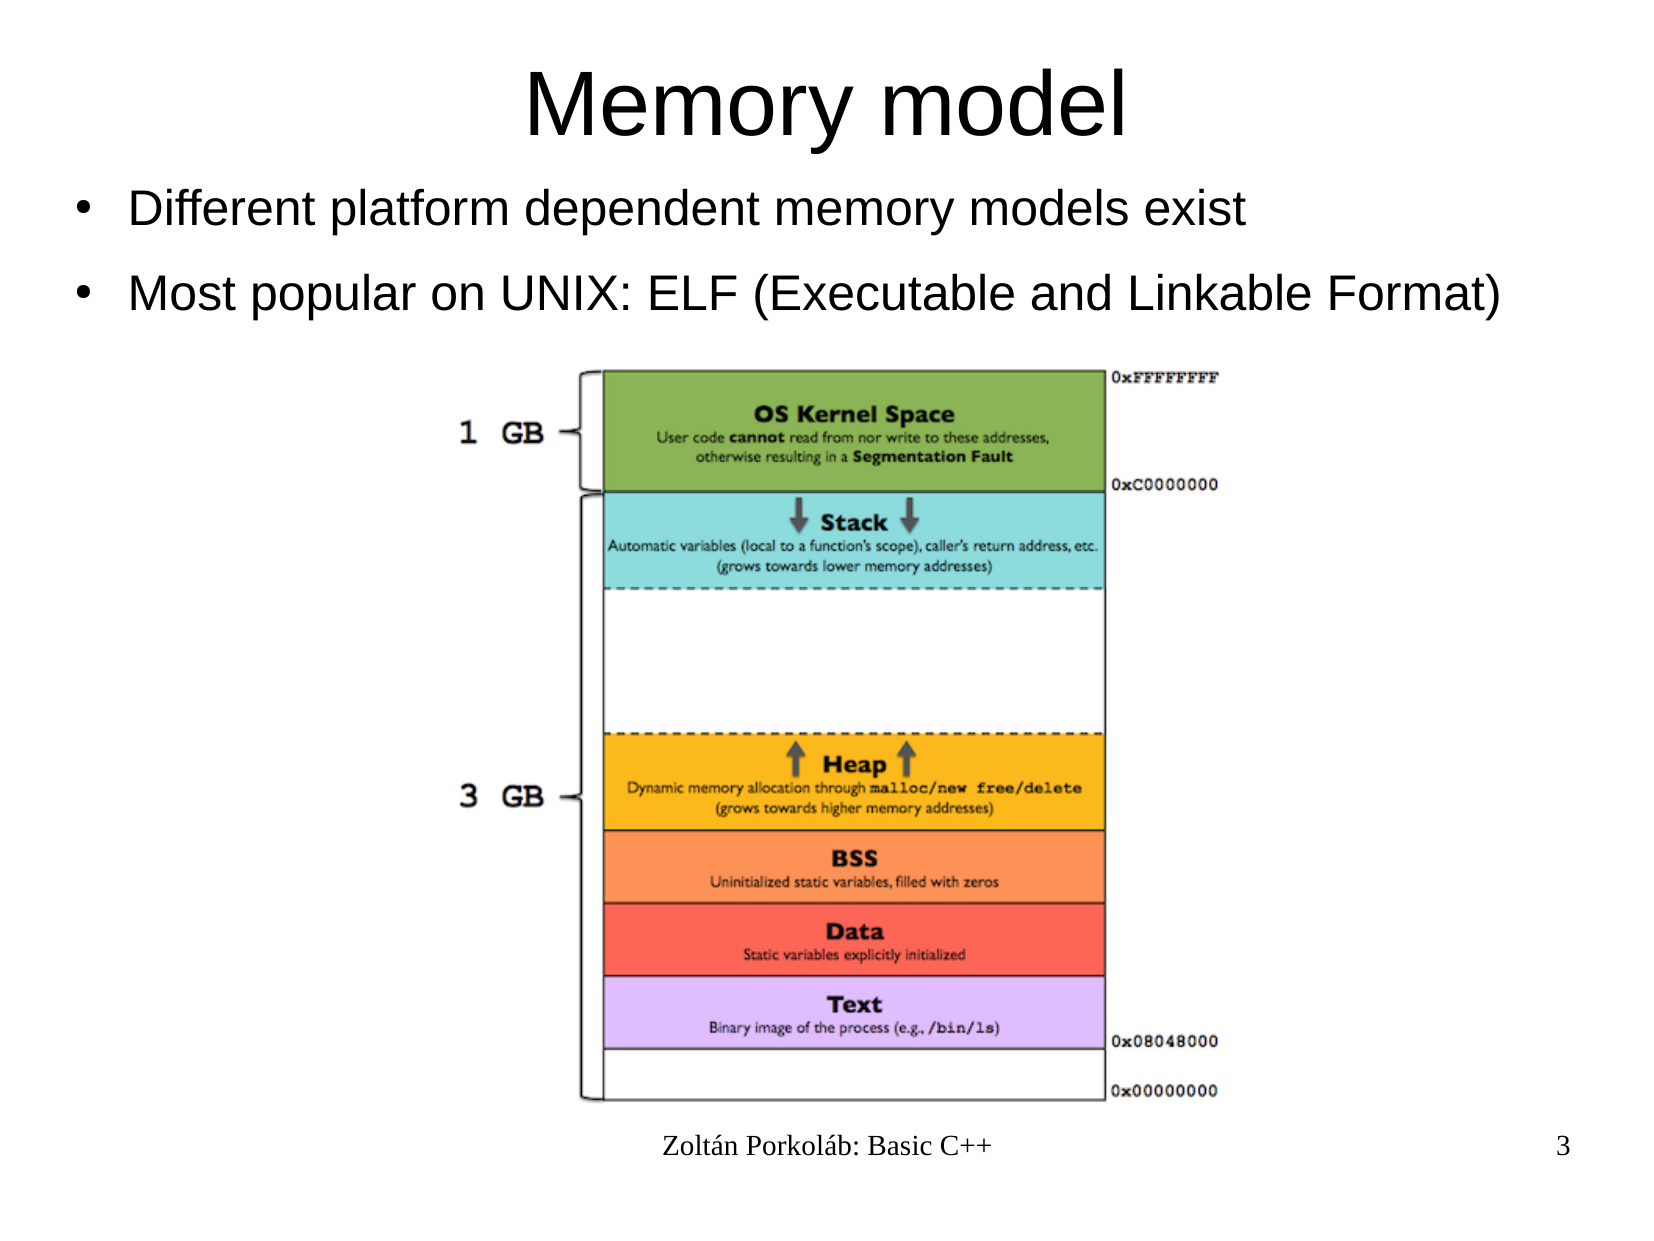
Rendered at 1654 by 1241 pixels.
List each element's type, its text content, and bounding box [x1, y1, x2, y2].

list Different platform dependent memory models exist Most popular on UNIX: ELF (Executable and Linkable Format) [56, 180, 1621, 404]
picture [448, 362, 1230, 1105]
title Memory model [82, 0, 1571, 180]
